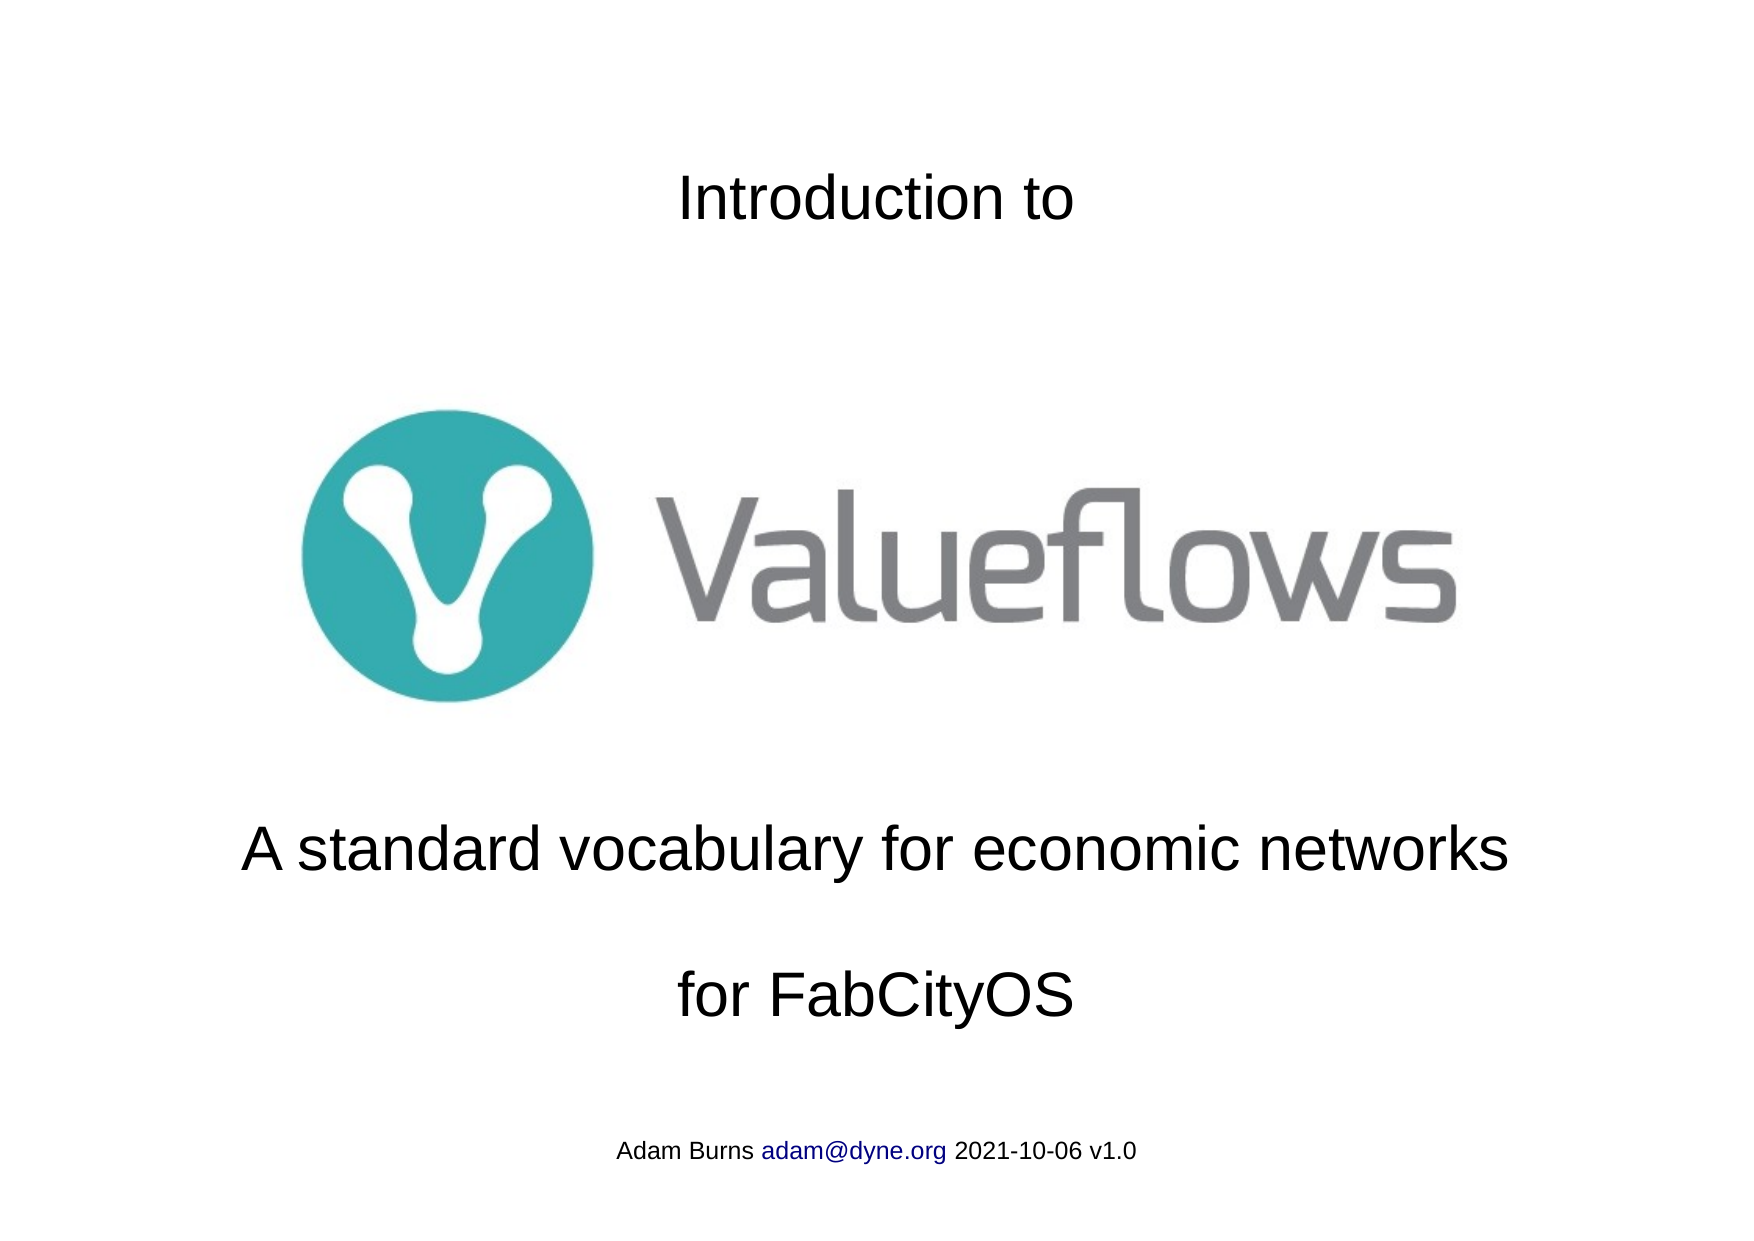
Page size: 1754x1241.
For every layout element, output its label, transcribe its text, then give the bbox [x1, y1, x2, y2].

title for FabCityOS [140, 959, 1614, 1030]
picture [261, 366, 1500, 739]
title Adam Burns adam@dyne.org 2021-10-06 v1.0 [140, 1130, 1614, 1172]
title Introduction to [140, 103, 1614, 292]
title A standard vocabulary for economic networks [140, 813, 1614, 884]
